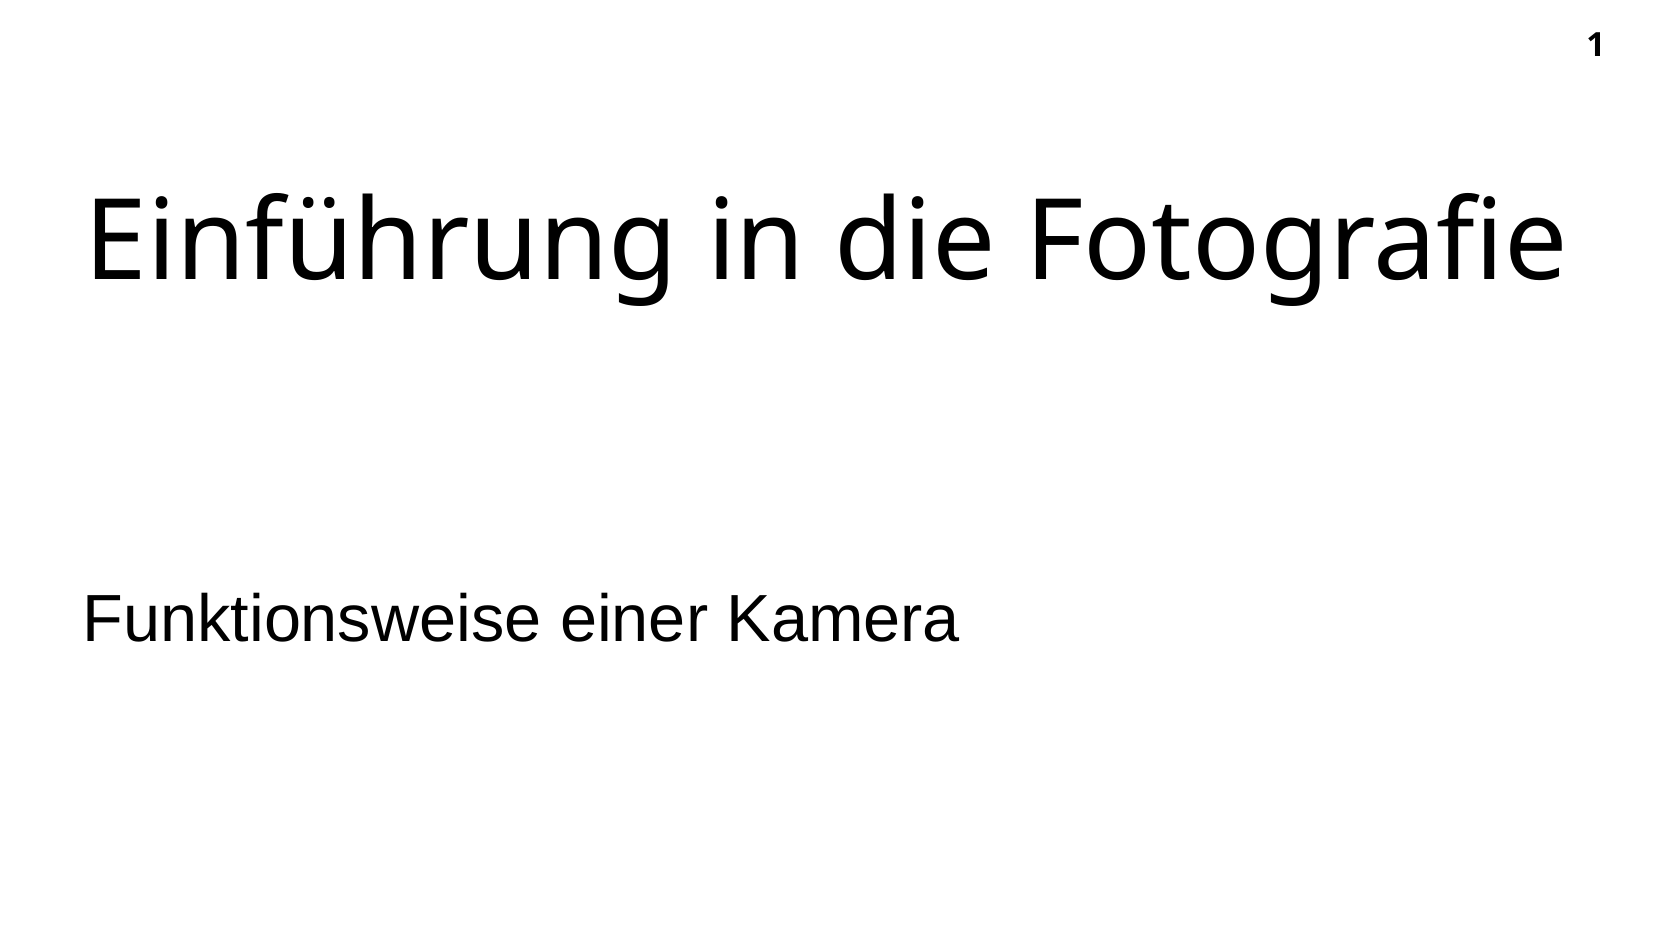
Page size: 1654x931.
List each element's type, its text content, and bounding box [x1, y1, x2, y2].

title Einführung in die Fotografie [82, 37, 1571, 436]
subtitle Funktionsweise einer Kamera [82, 480, 1571, 758]
